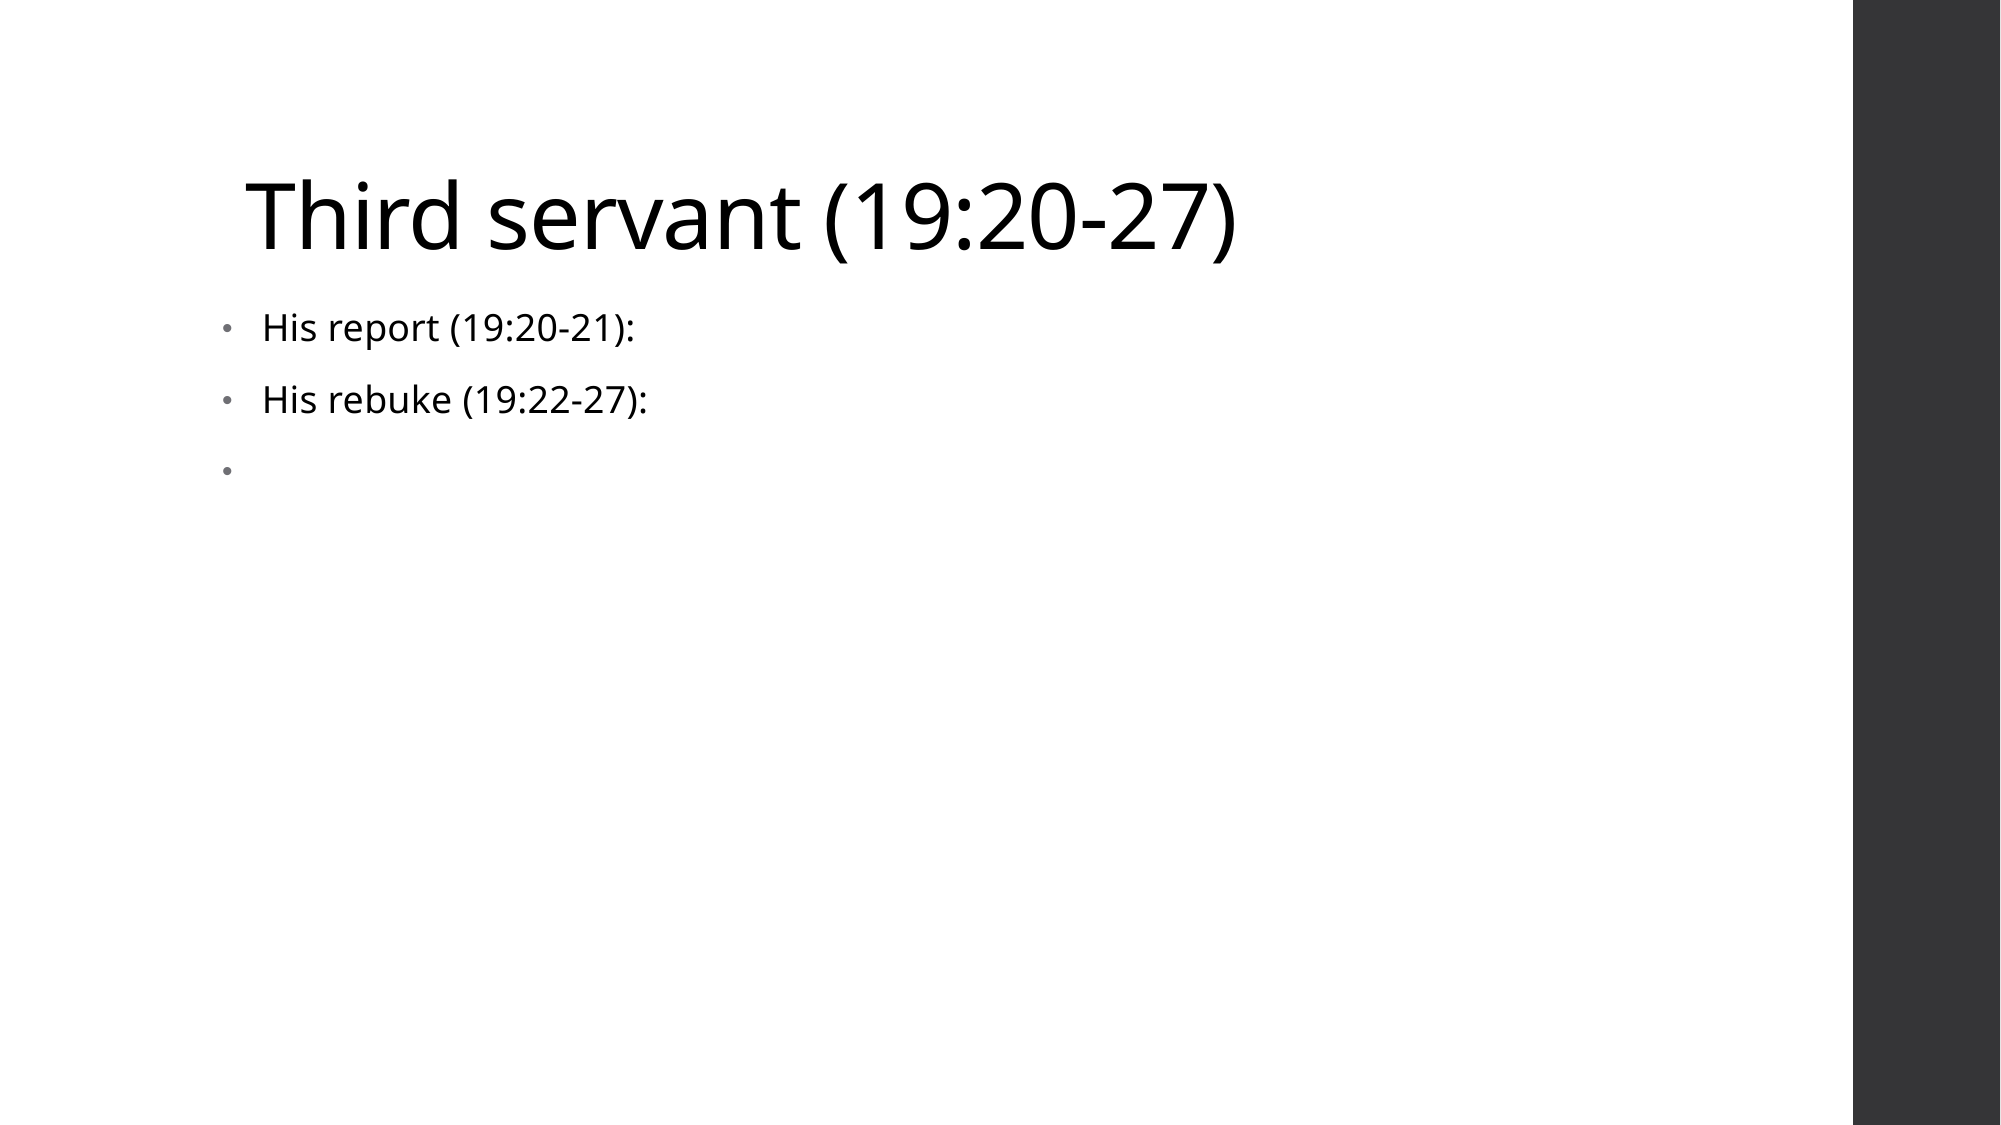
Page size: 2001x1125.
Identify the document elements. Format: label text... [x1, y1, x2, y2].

list His report (19:20-21): His rebuke (19:22-27): [206, 299, 1617, 1014]
title Third servant (19:20-27) [206, 60, 1797, 278]
